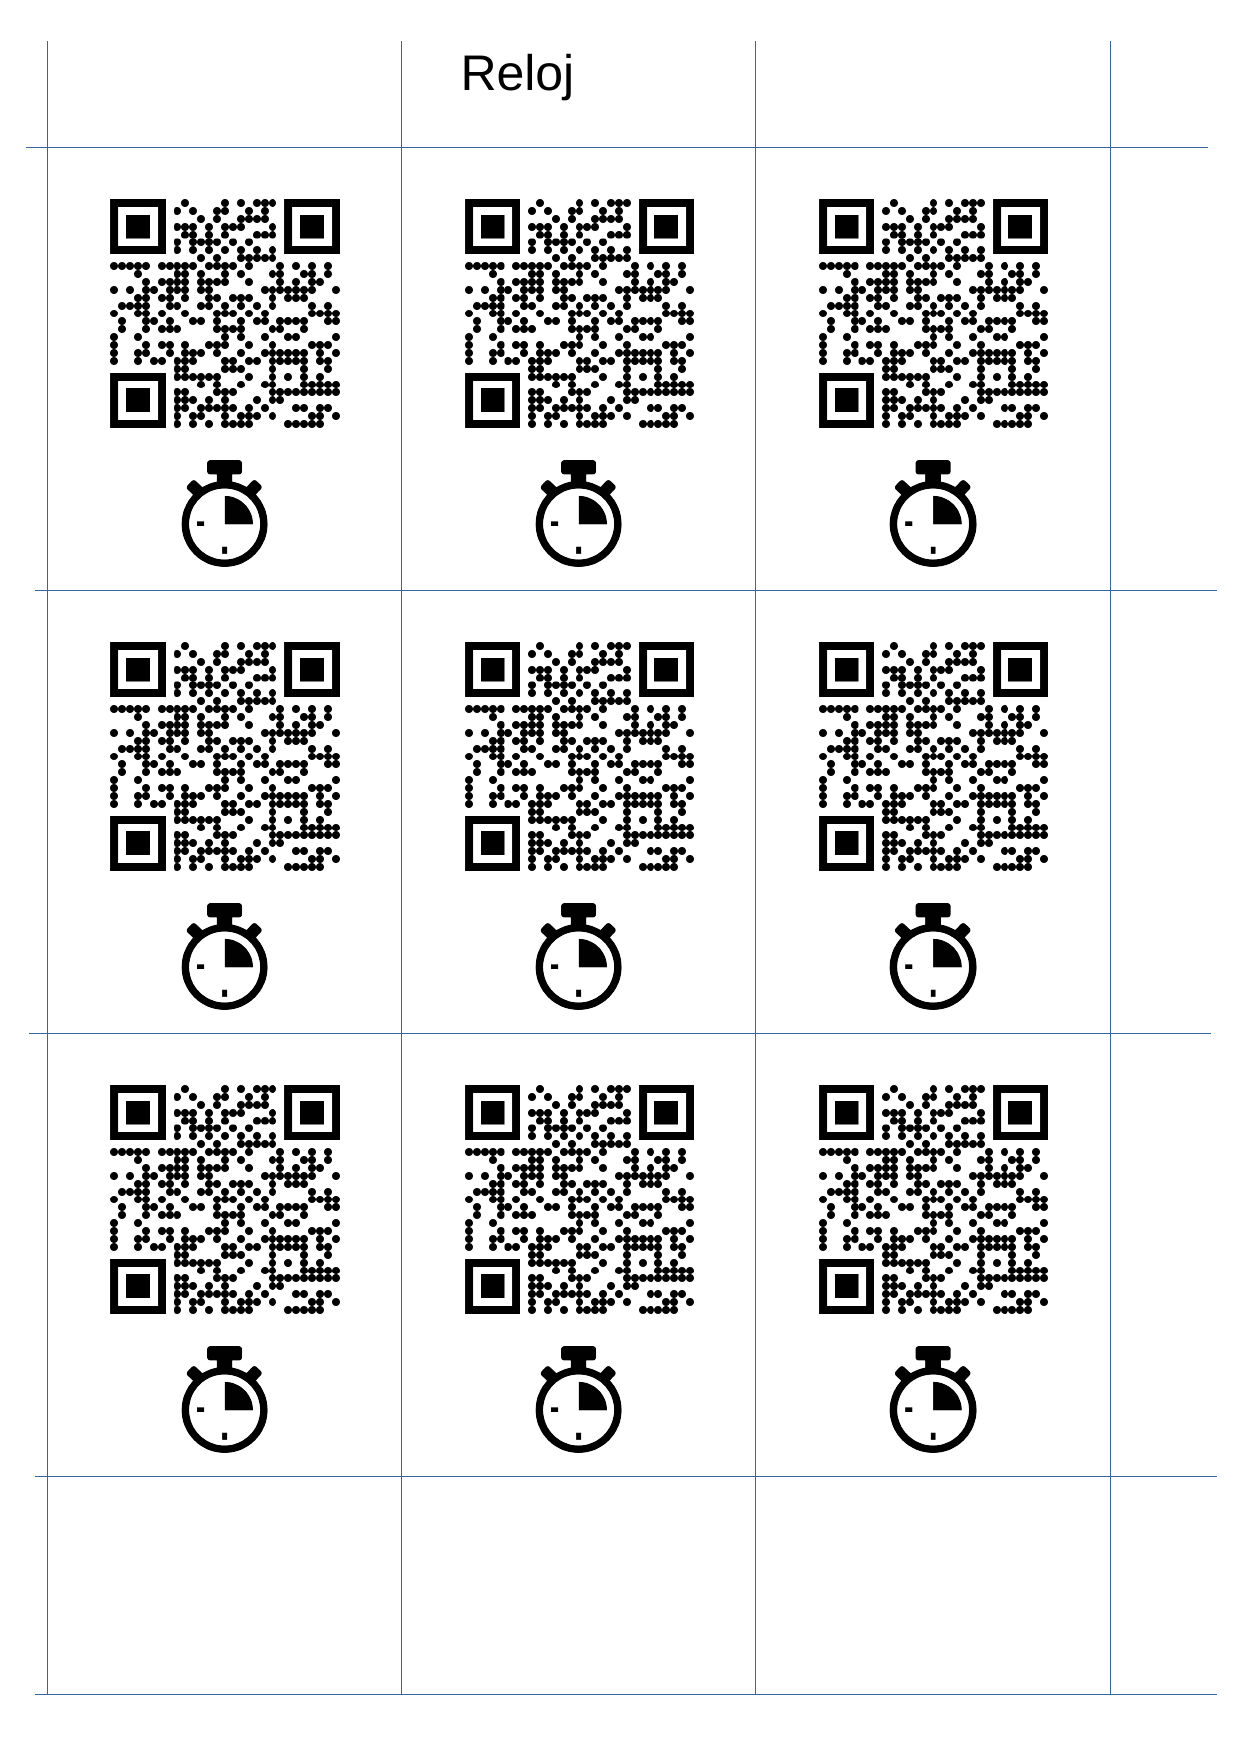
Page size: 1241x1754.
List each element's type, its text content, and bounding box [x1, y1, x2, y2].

picture [431, 608, 727, 1010]
picture [785, 608, 1081, 1010]
picture [76, 1051, 373, 1453]
picture [431, 1051, 727, 1453]
picture [785, 165, 1081, 568]
picture [76, 608, 373, 1010]
picture [76, 165, 373, 567]
picture [431, 165, 727, 568]
picture [785, 1051, 1081, 1453]
text_box Reloj [445, 37, 656, 109]
